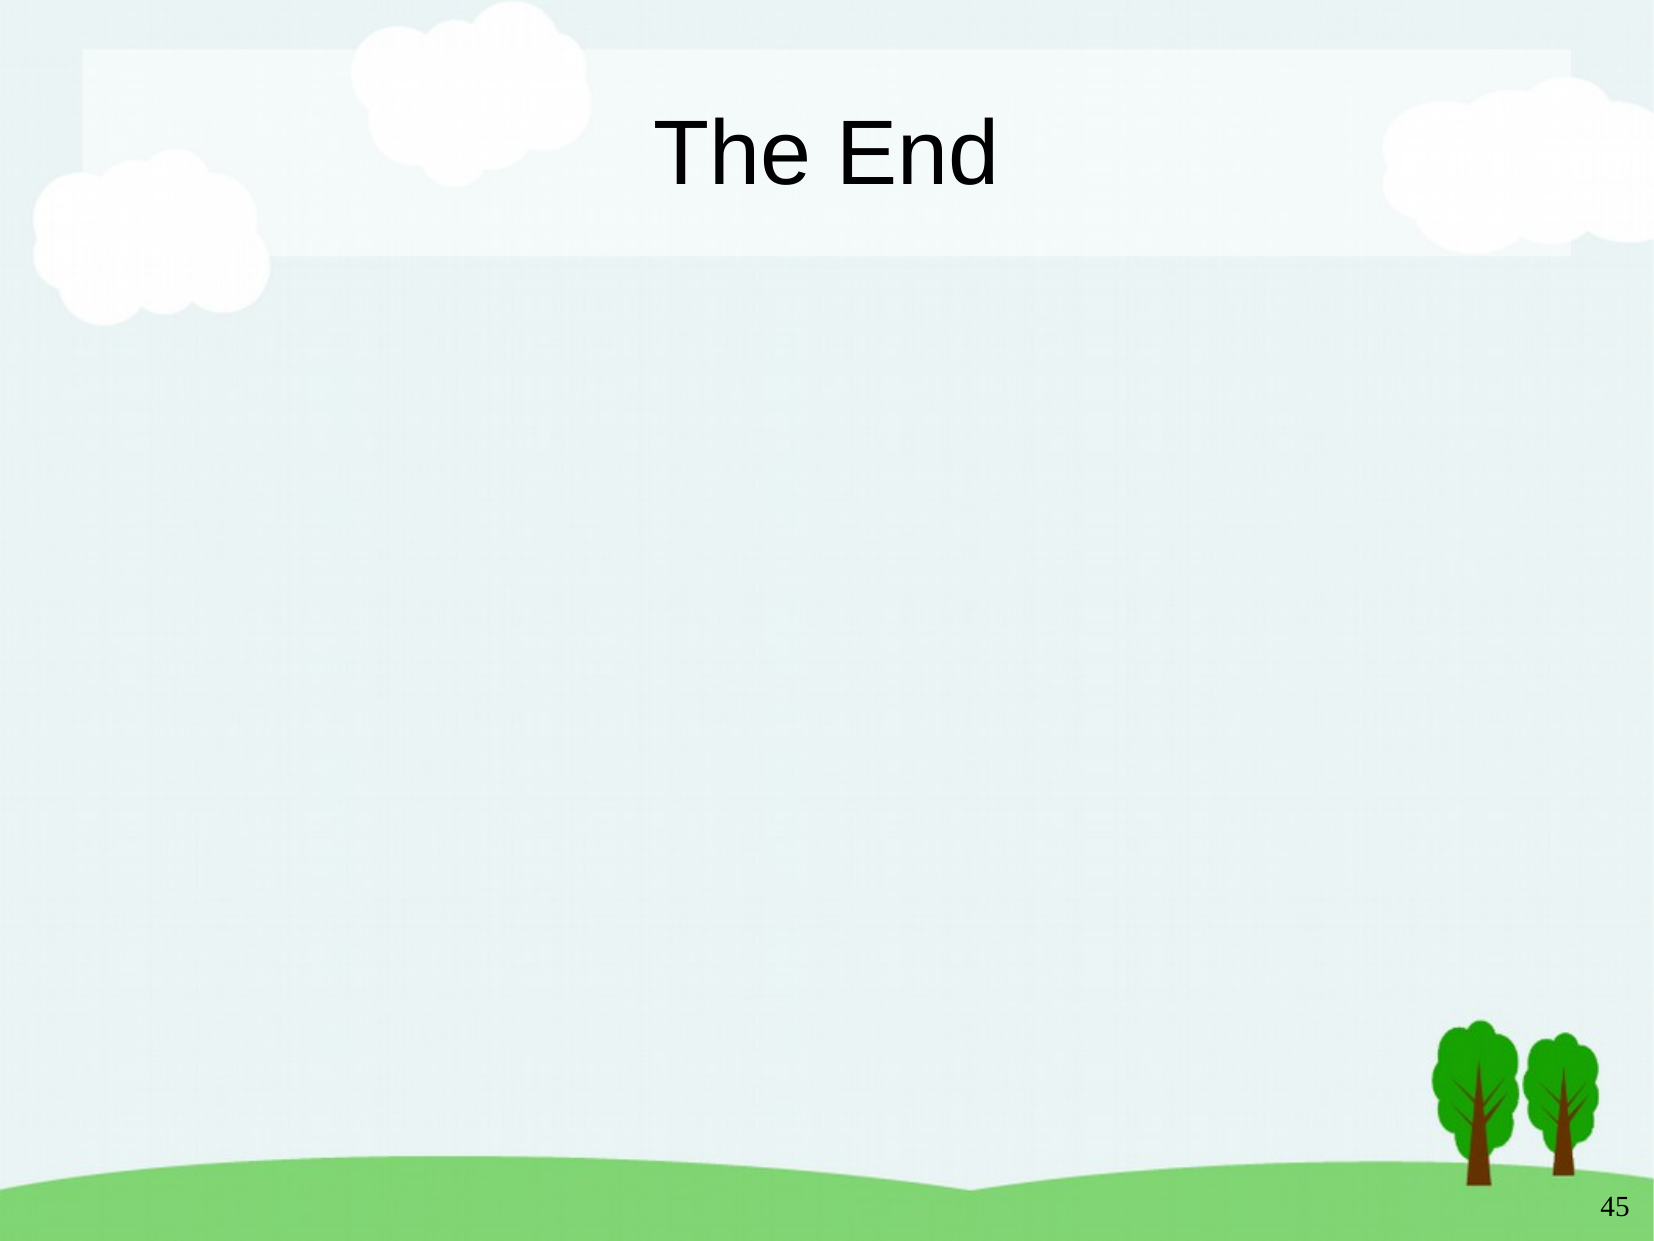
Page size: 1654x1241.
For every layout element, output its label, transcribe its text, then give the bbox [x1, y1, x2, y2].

title The End [82, 49, 1571, 257]
picture [0, 0, 1654, 1241]
